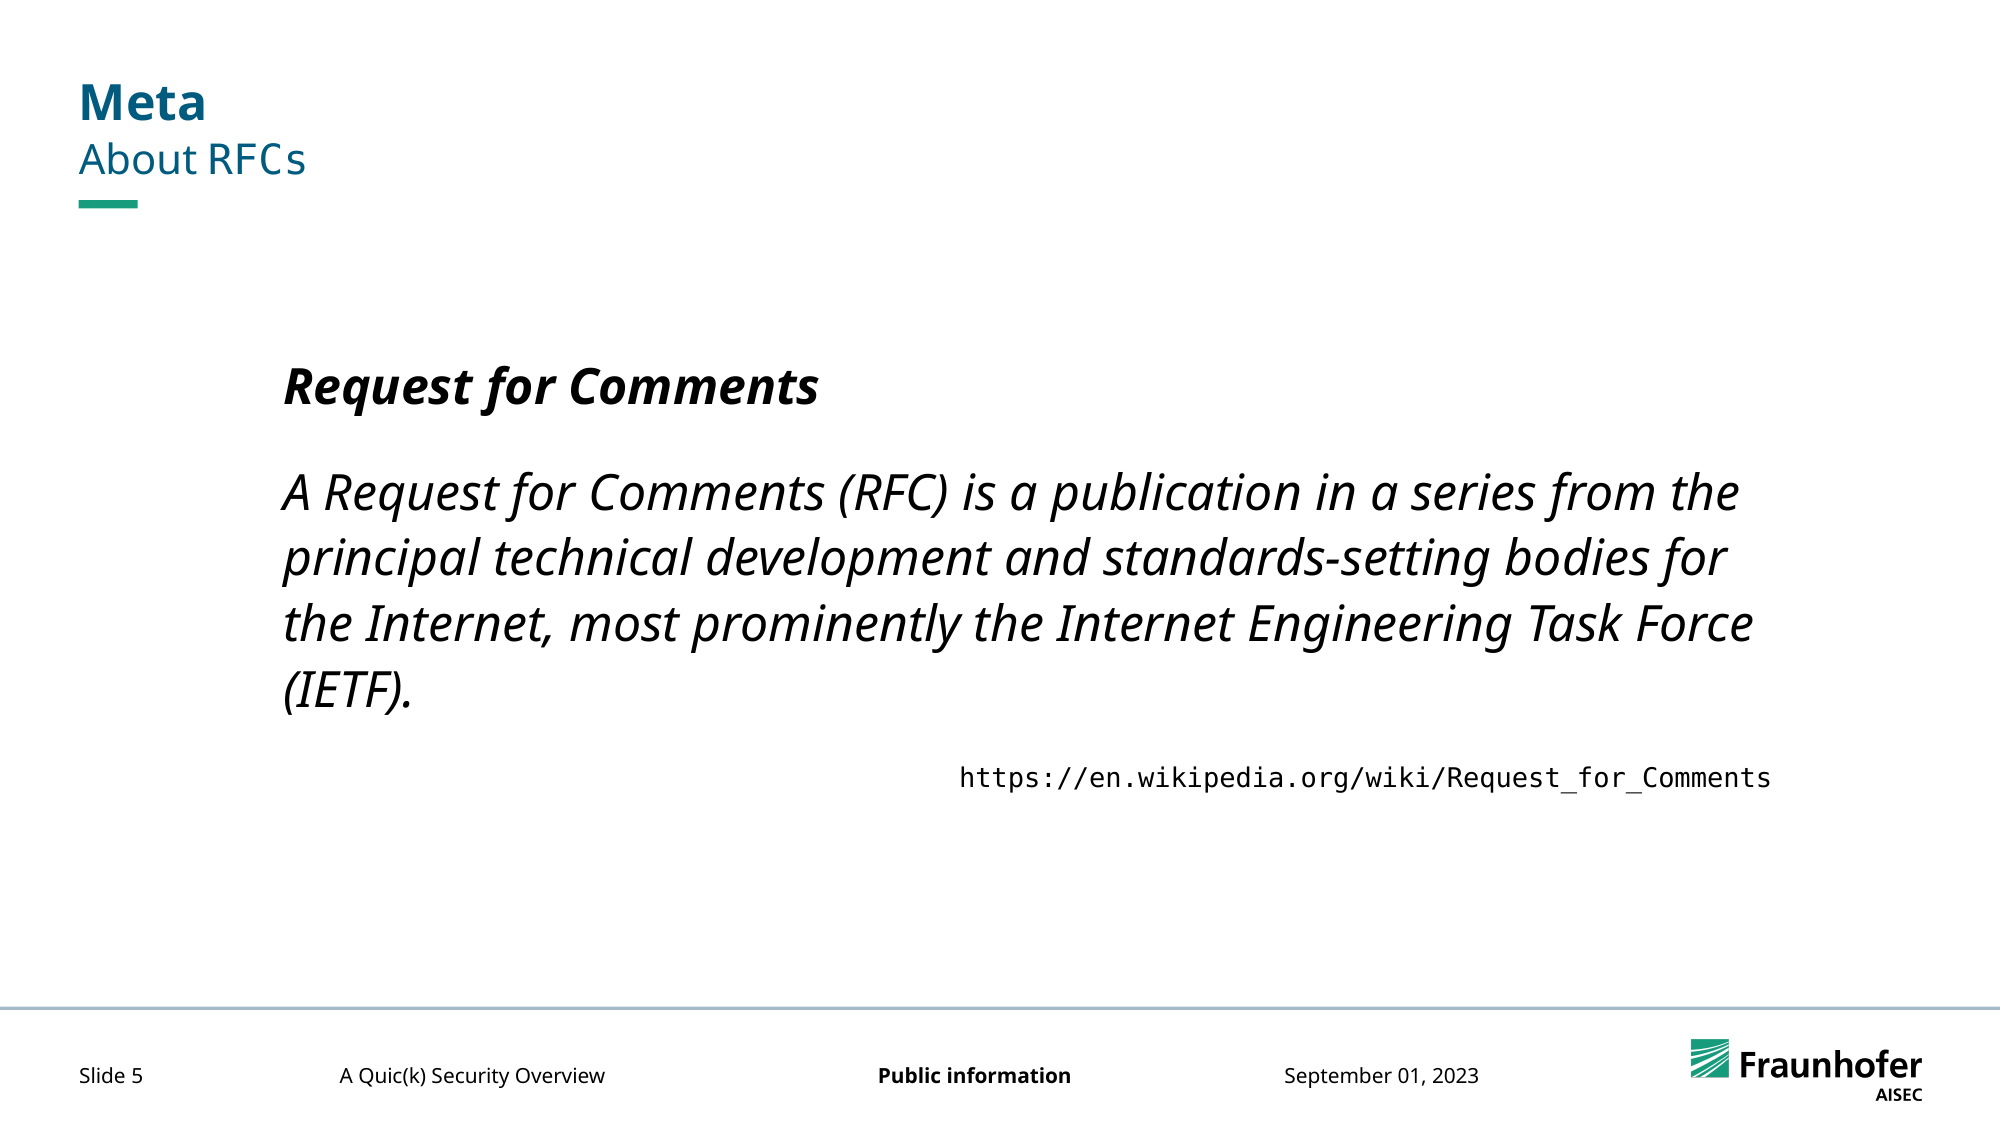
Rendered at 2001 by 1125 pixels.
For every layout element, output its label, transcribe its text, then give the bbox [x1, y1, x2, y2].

picture [1691, 1039, 1922, 1101]
title Meta [78, 64, 1922, 127]
list Request for Comments A Request for Comments (RFC) is a publication in a series from the principal technical development and standards-setting bodies for the Internet, most prominently the Internet Engineering Task Force (IETF). https://en.wikipedia.org/wiki/Request_for_Comments [236, 348, 1772, 827]
list About RFCs [78, 127, 1922, 180]
